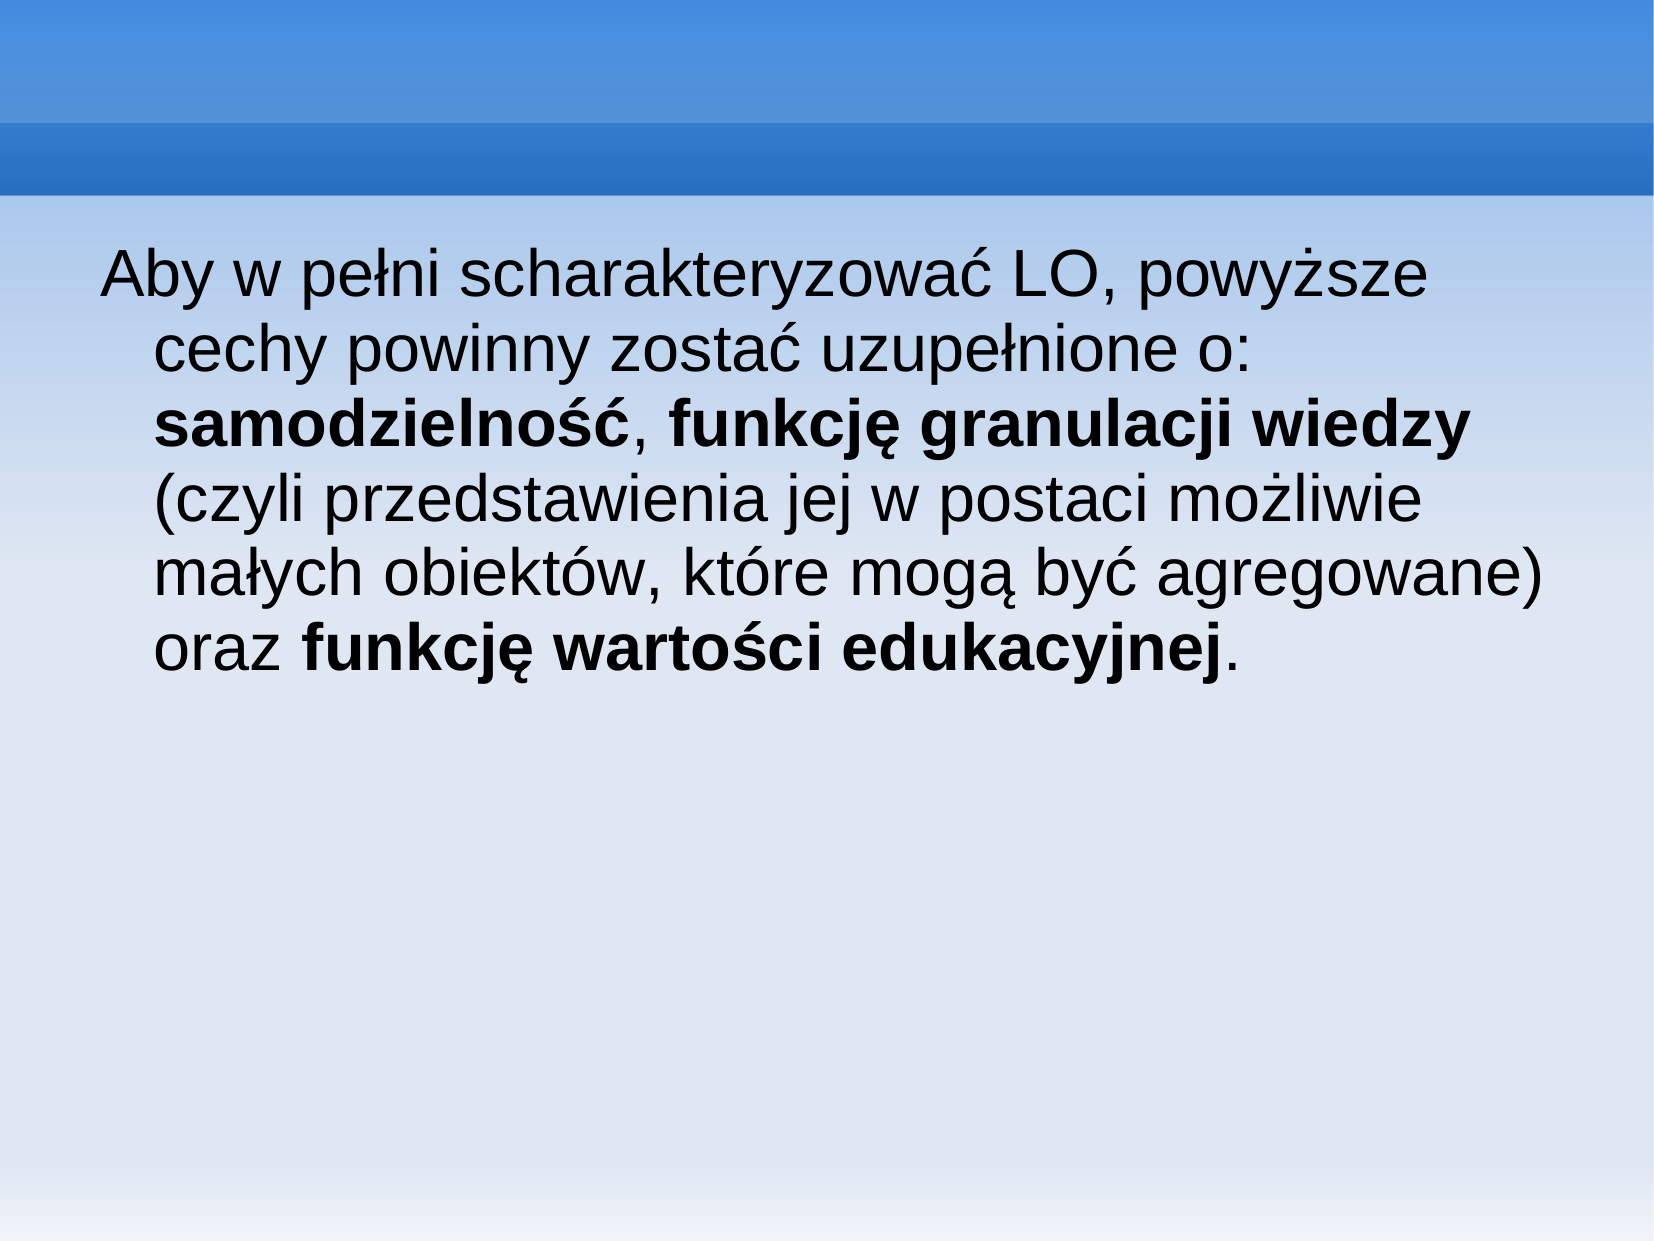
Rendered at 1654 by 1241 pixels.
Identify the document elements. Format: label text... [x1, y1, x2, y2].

picture [0, 0, 1654, 1241]
title [76, 7, 1565, 200]
list Aby w pełni scharakteryzować LO, powyższe cechy powinny zostać uzupełnione o: samodzielność, funkcję granulacji wiedzy (czyli przedstawienia jej w postaci możliwie małych obiektów, które mogą być agregowane) oraz funkcję wartości edukacyjnej. [82, 236, 1571, 1094]
